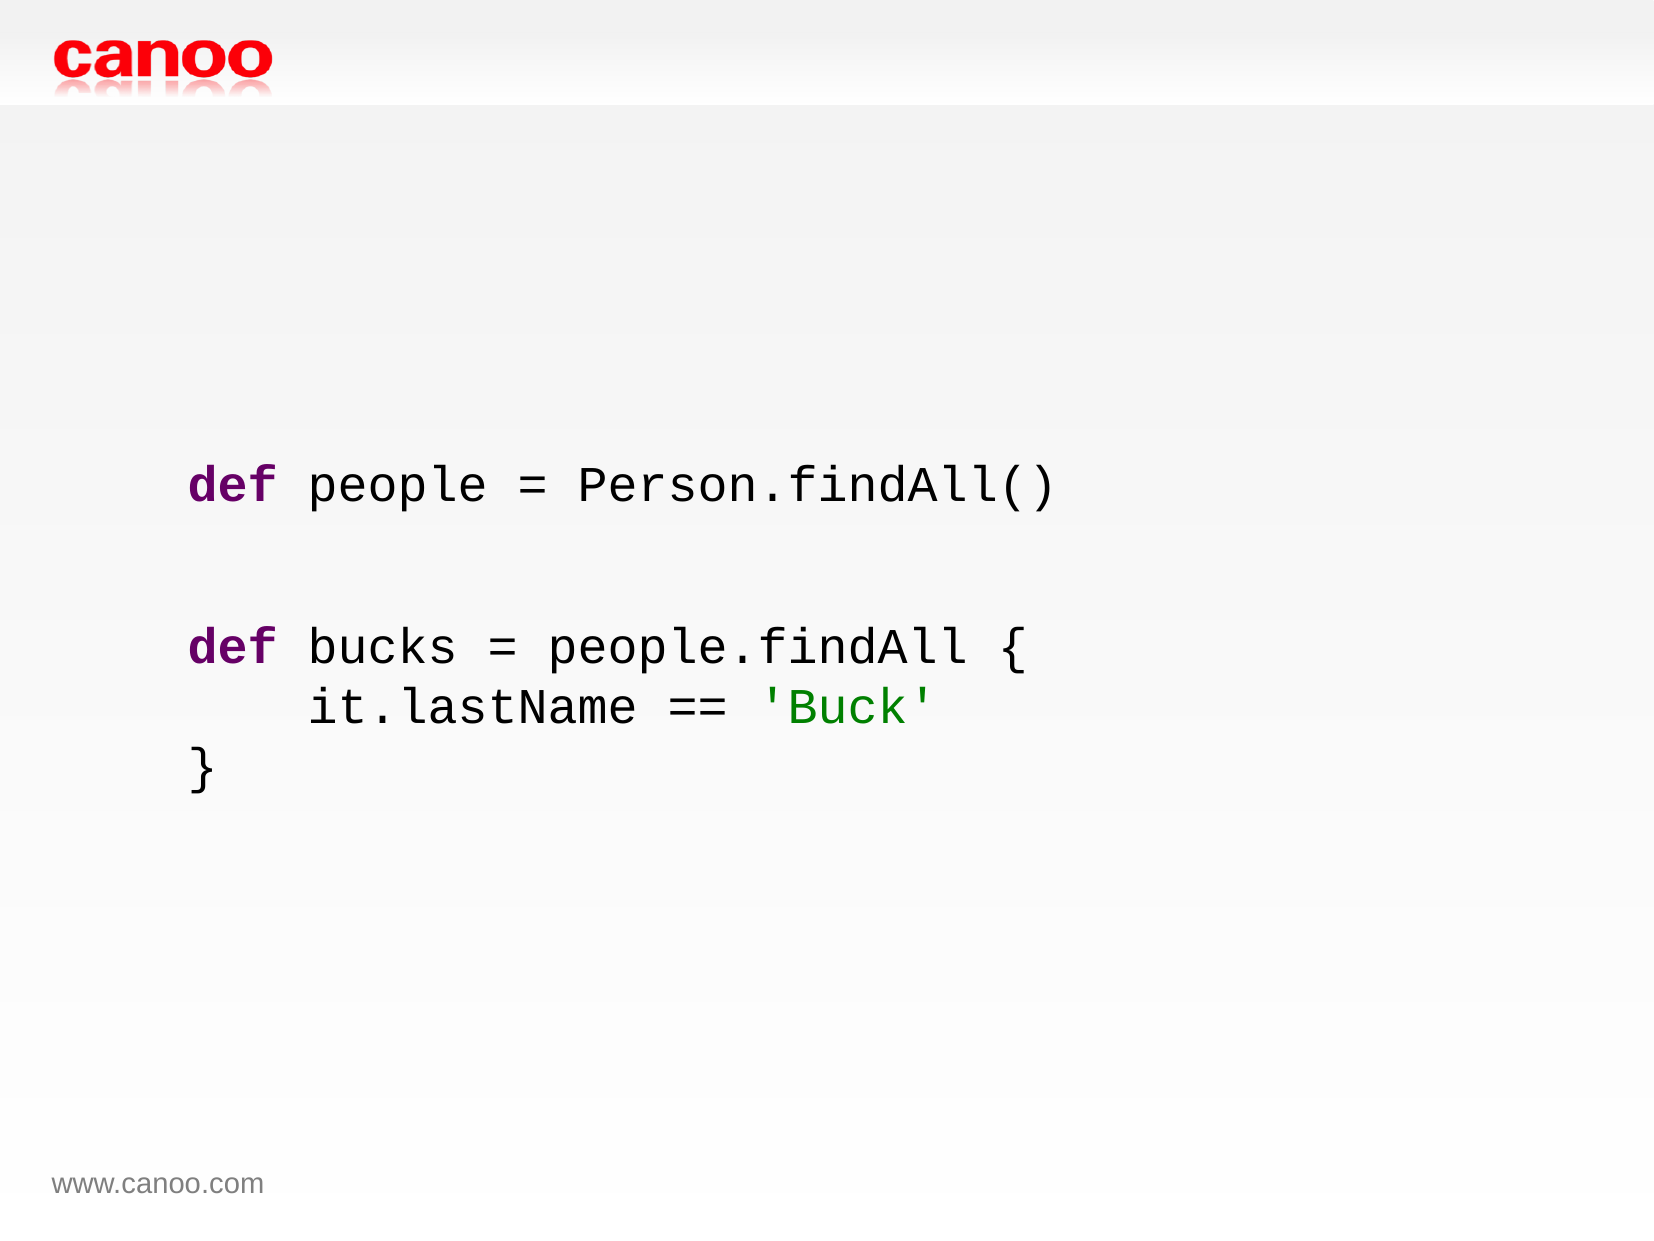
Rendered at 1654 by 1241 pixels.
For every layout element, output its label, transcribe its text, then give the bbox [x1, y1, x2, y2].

text_box def people = Person.findAll() def bucks = people.findAll { it.lastName == 'Buck' } [187, 145, 1609, 1100]
picture [51, 37, 273, 119]
